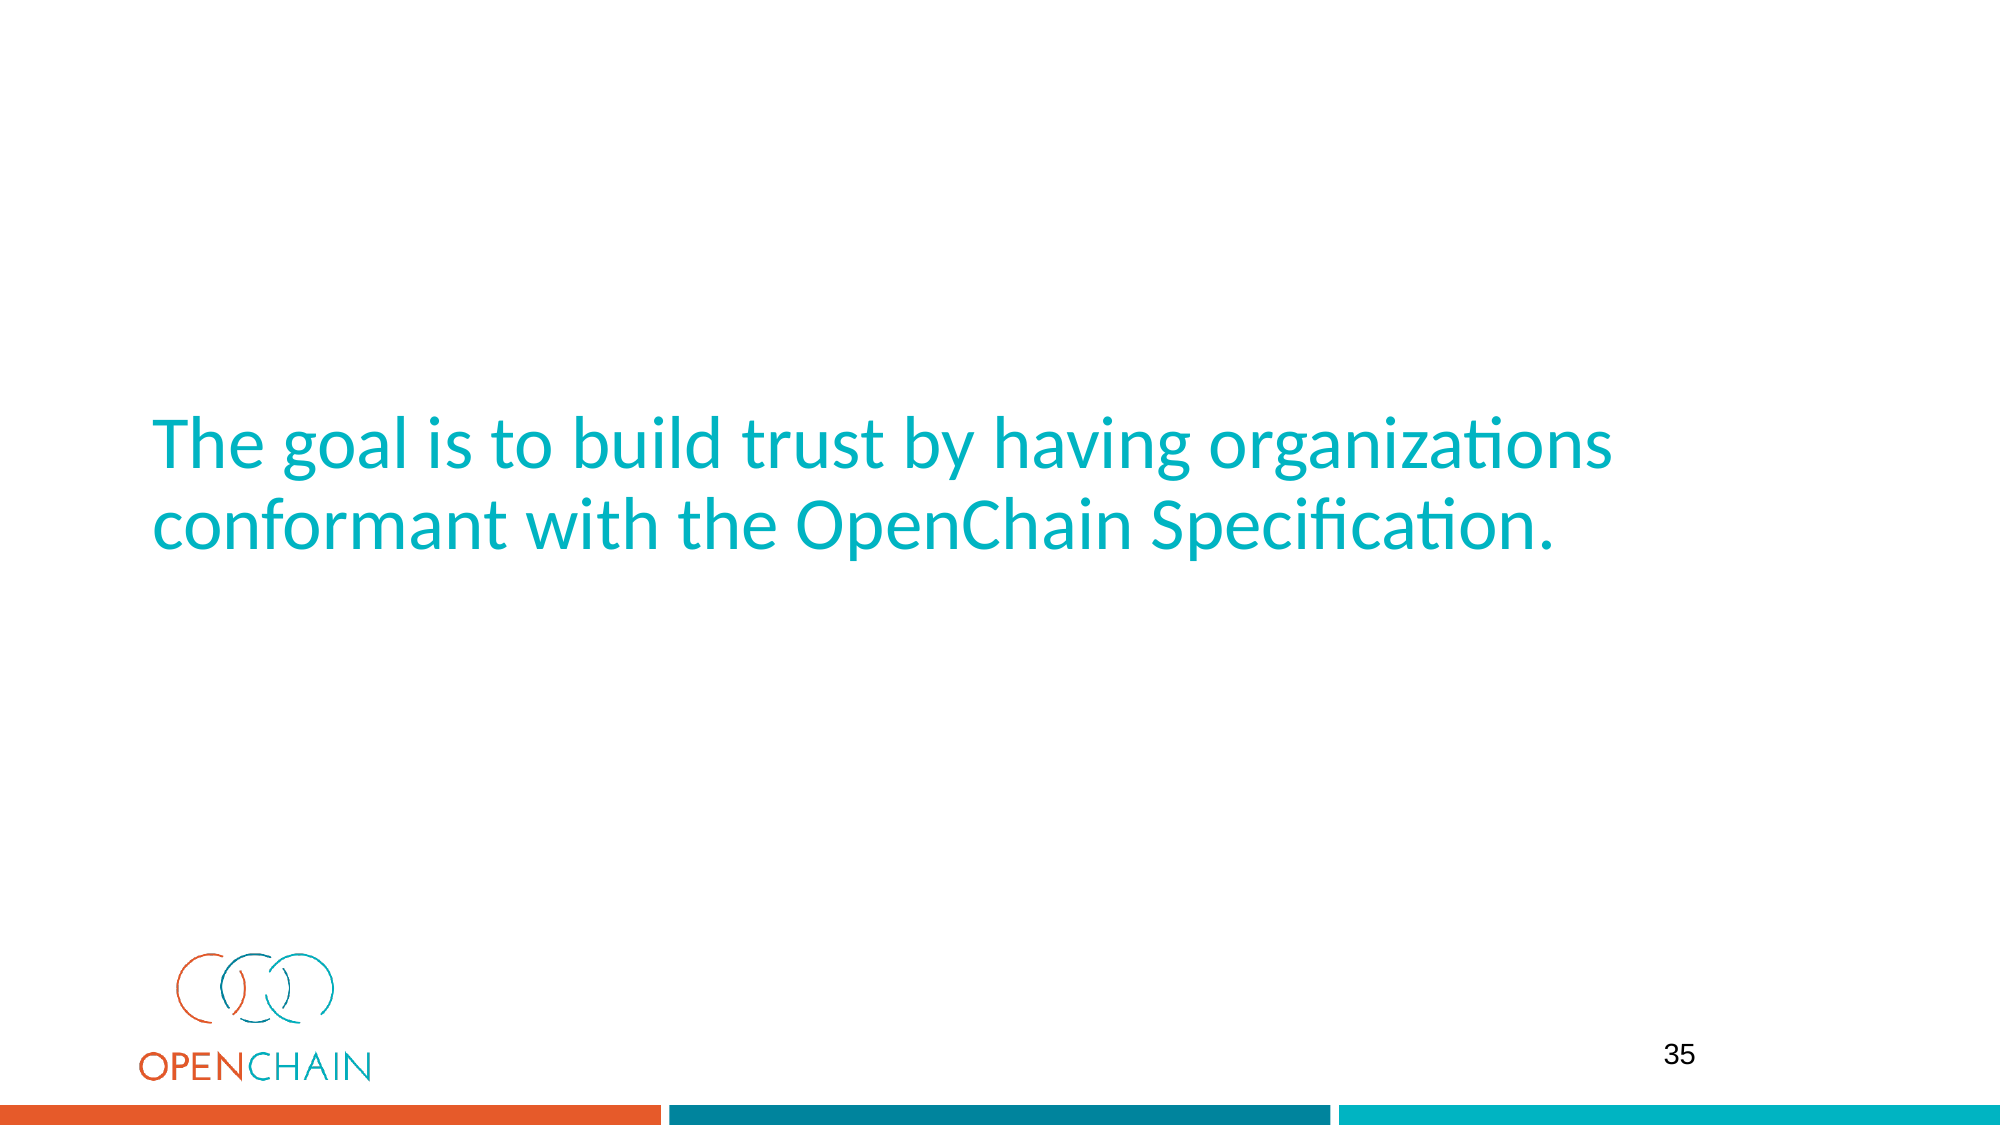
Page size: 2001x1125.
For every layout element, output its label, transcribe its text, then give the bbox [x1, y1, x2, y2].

title The goal is to build trust by having organizations conformant with the OpenChain Specification. [137, 376, 1863, 594]
picture [137, 951, 372, 1082]
slide_number <number> [1648, 1022, 1863, 1083]
